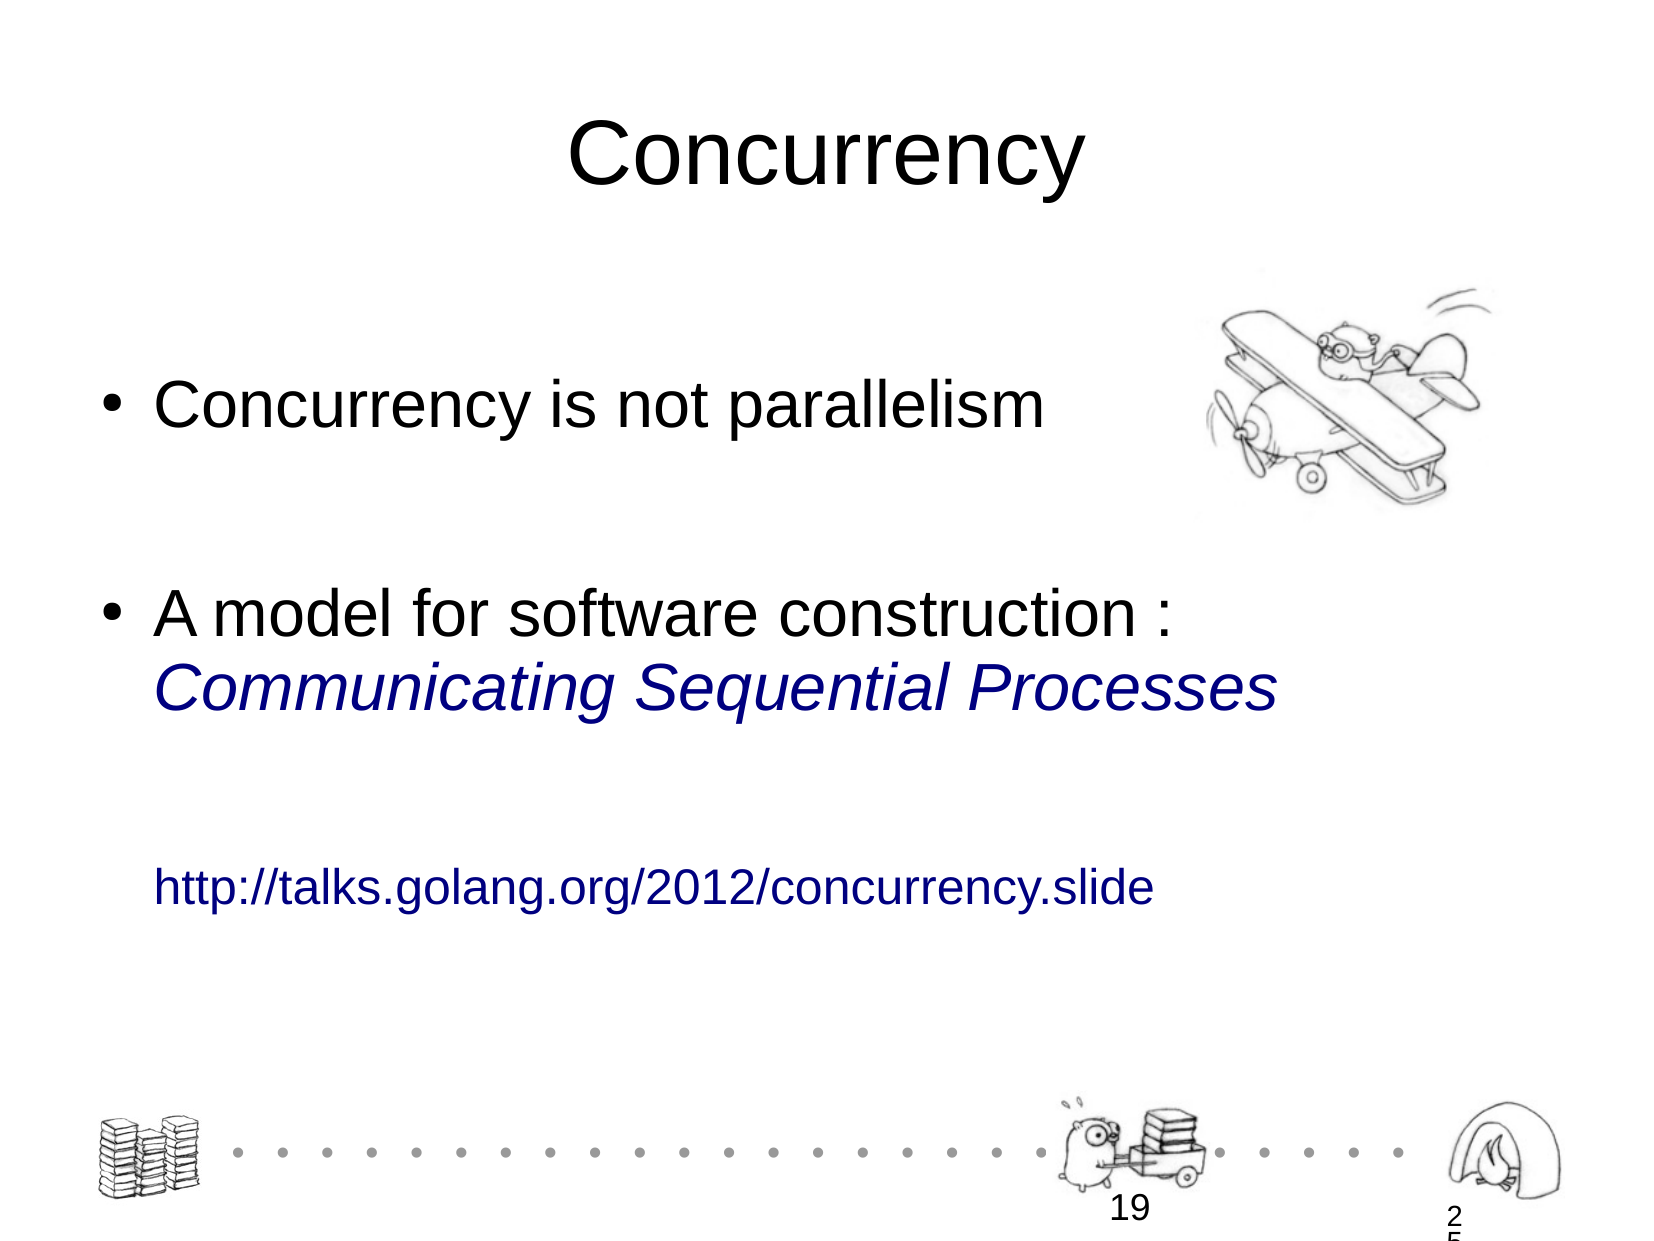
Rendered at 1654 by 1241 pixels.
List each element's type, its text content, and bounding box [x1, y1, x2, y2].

picture [1133, 236, 1565, 554]
picture [88, 1092, 207, 1211]
picture [1441, 1092, 1565, 1211]
title Concurrency [82, 49, 1571, 257]
picture [1046, 1090, 1214, 1199]
list Concurrency is not parallelism A model for software construction : Communicating Sequential Processes http://talks.golang.org/2012/concurrency.slide [82, 366, 1388, 1004]
